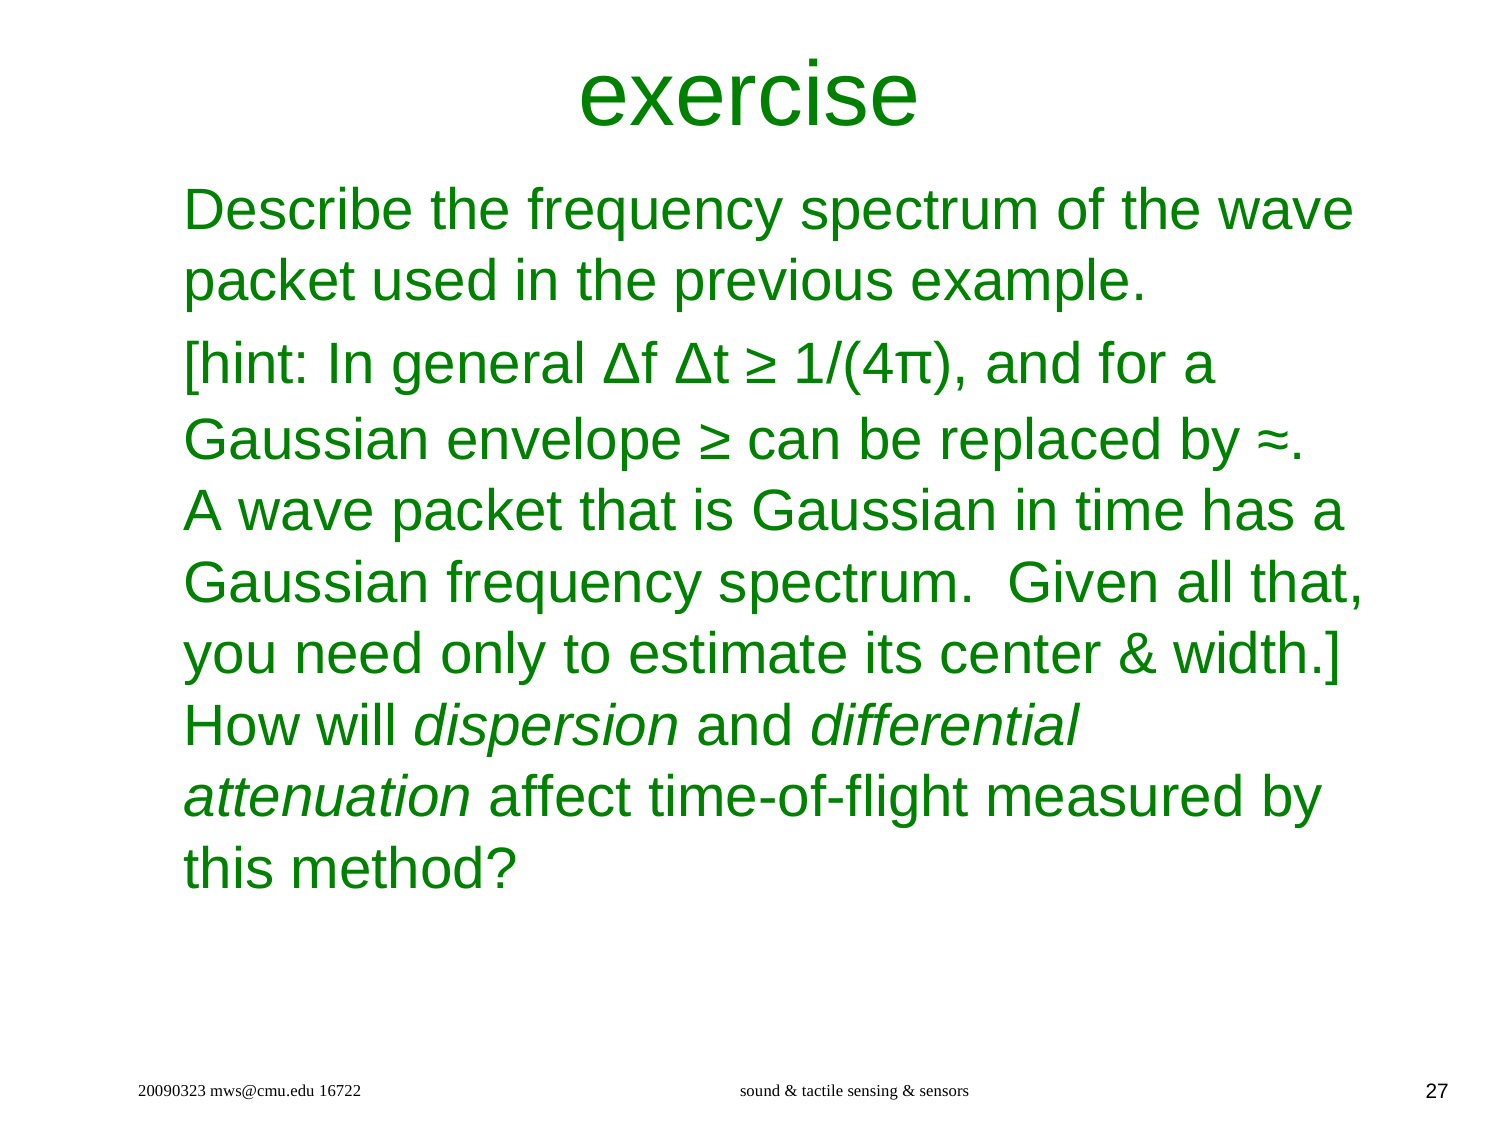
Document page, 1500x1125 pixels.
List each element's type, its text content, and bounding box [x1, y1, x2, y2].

list Describe the frequency spectrum of the wave packet used in the previous example. [hint: In general Δf Δt ≥ 1/(4π), and for a Gaussian envelope ≥ can be replaced by ≈. A wave packet that is Gaussian in time has a Gaussian frequency spectrum. Given all that, you need only to estimate its center & width.] How will dispersion and differential attenuation affect time-of-flight measured by this method? [112, 162, 1388, 1000]
title exercise [112, 34, 1388, 153]
